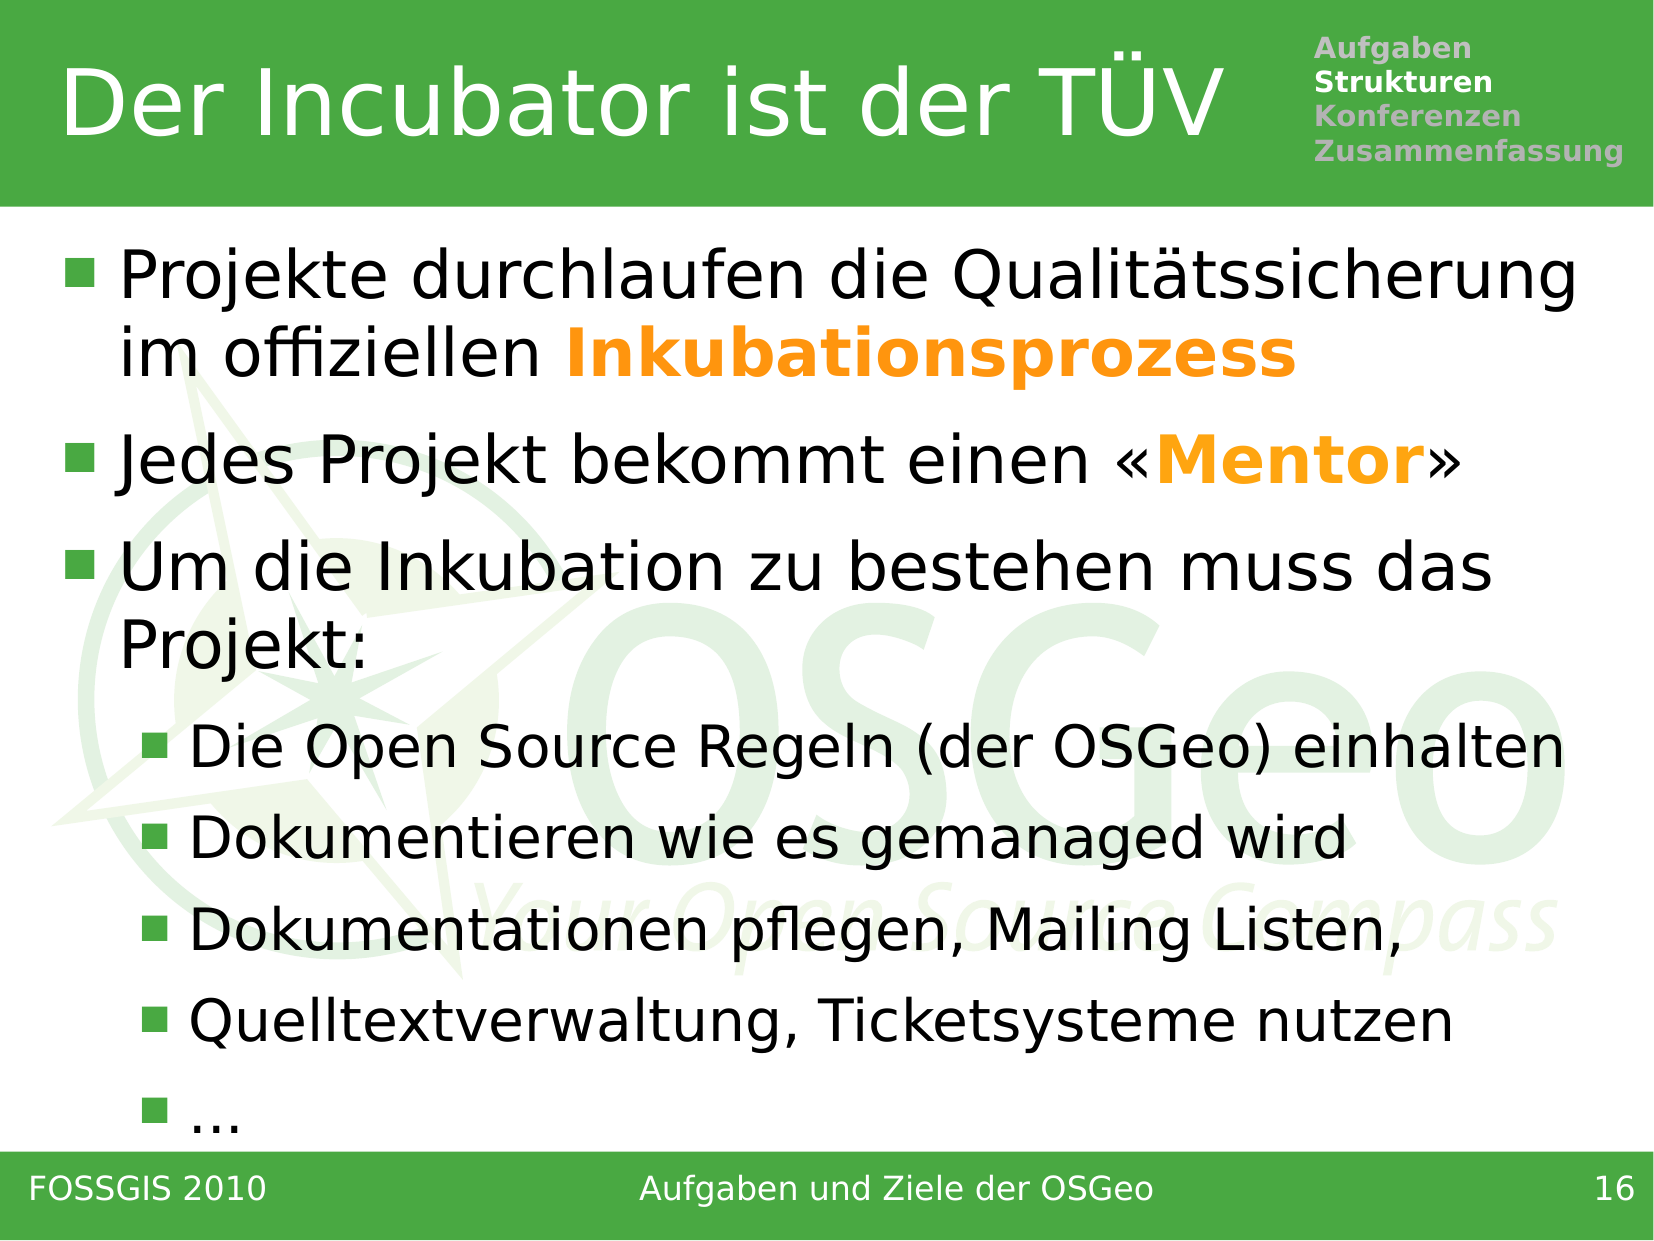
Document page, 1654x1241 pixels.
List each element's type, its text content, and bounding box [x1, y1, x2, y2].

list Projekte durchlaufen die Qualitätssicherung im offiziellen Inkubationsprozess Jedes Projekt bekommt einen «Mentor» Um die Inkubation zu bestehen muss das Projekt: Die Open Source Regeln (der OSGeo) einhalten Dokumentieren wie es gemanaged wird Dokumentationen pflegen, Mailing Listen, Quelltextverwaltung, Ticketsysteme nutzen ... [47, 236, 1595, 1147]
title Der Incubator ist der TÜV [59, 29, 1299, 178]
text_box Aufgaben Strukturen Konferenzen Zusammenfassung [1299, 23, 1654, 201]
